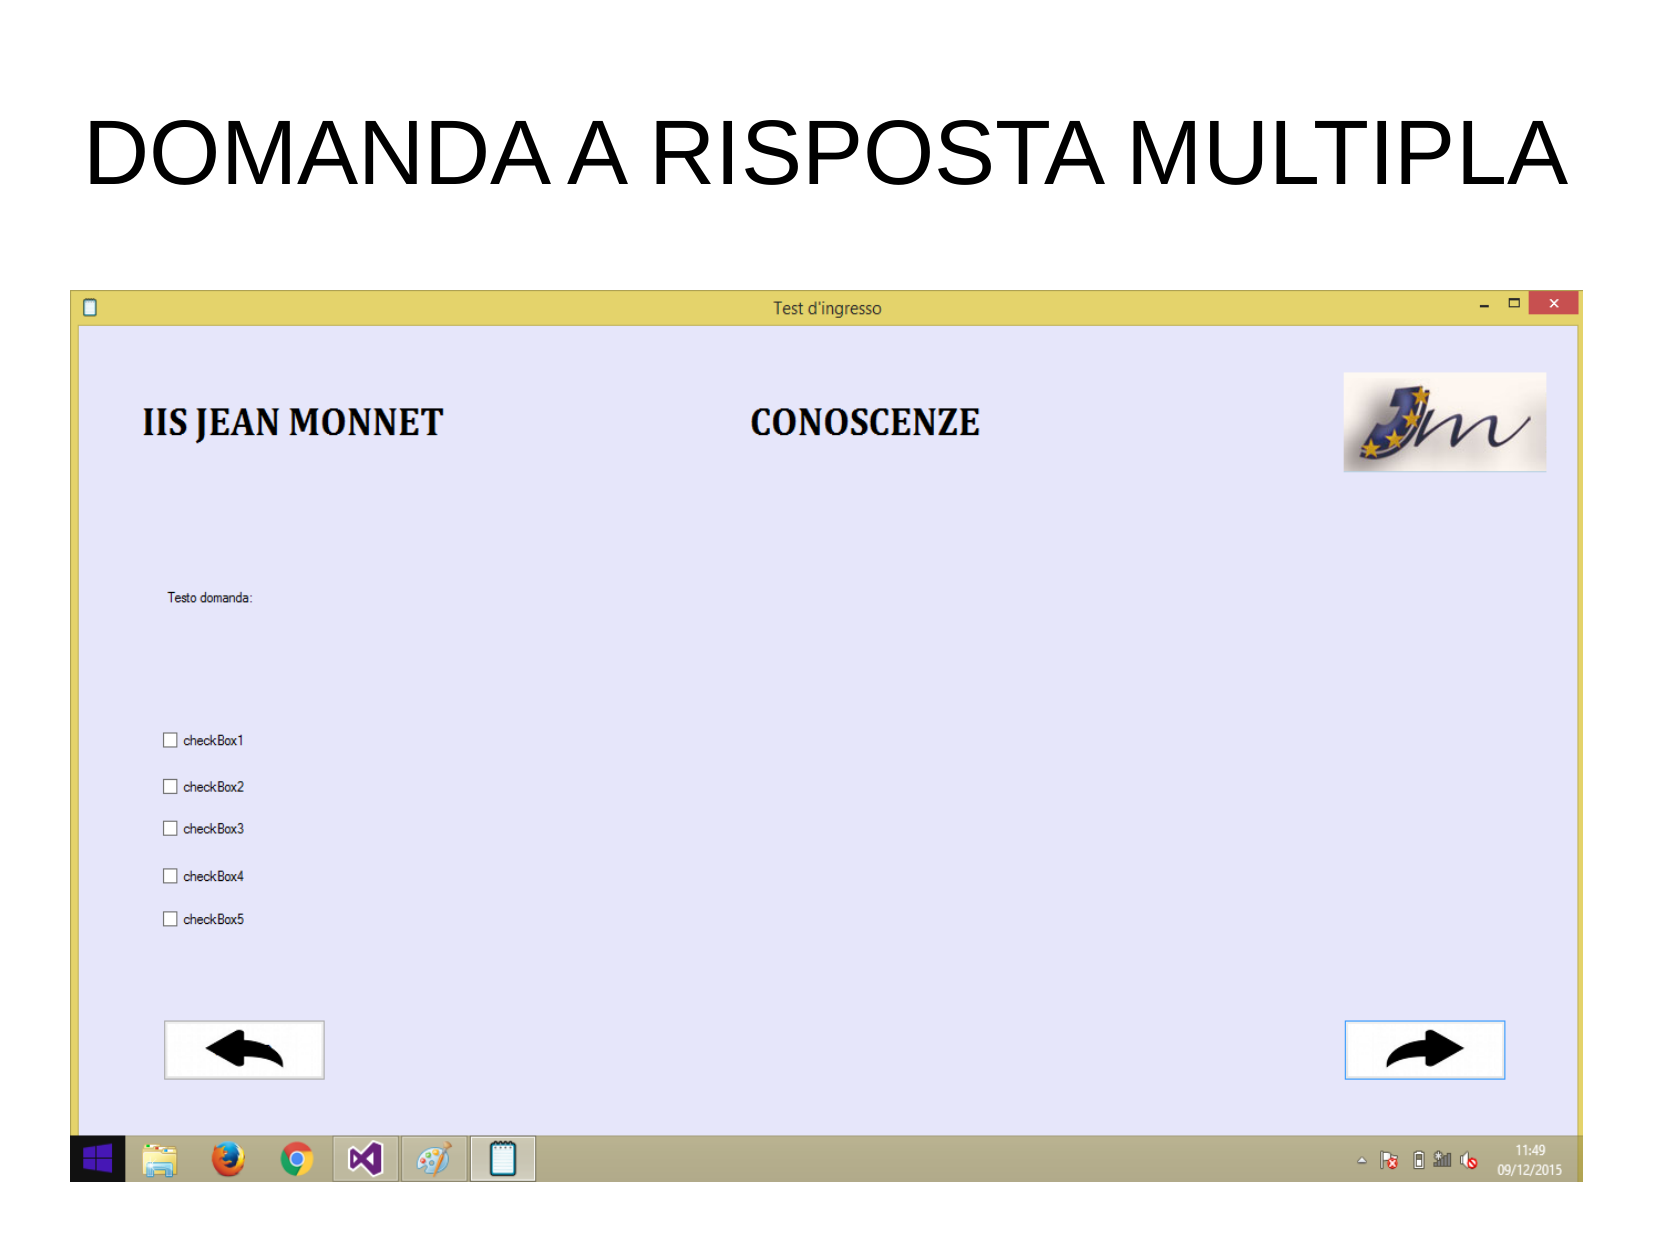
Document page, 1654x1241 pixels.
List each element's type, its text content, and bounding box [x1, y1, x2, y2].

picture [70, 290, 1583, 1182]
title DOMANDA A RISPOSTA MULTIPLA [82, 49, 1571, 257]
